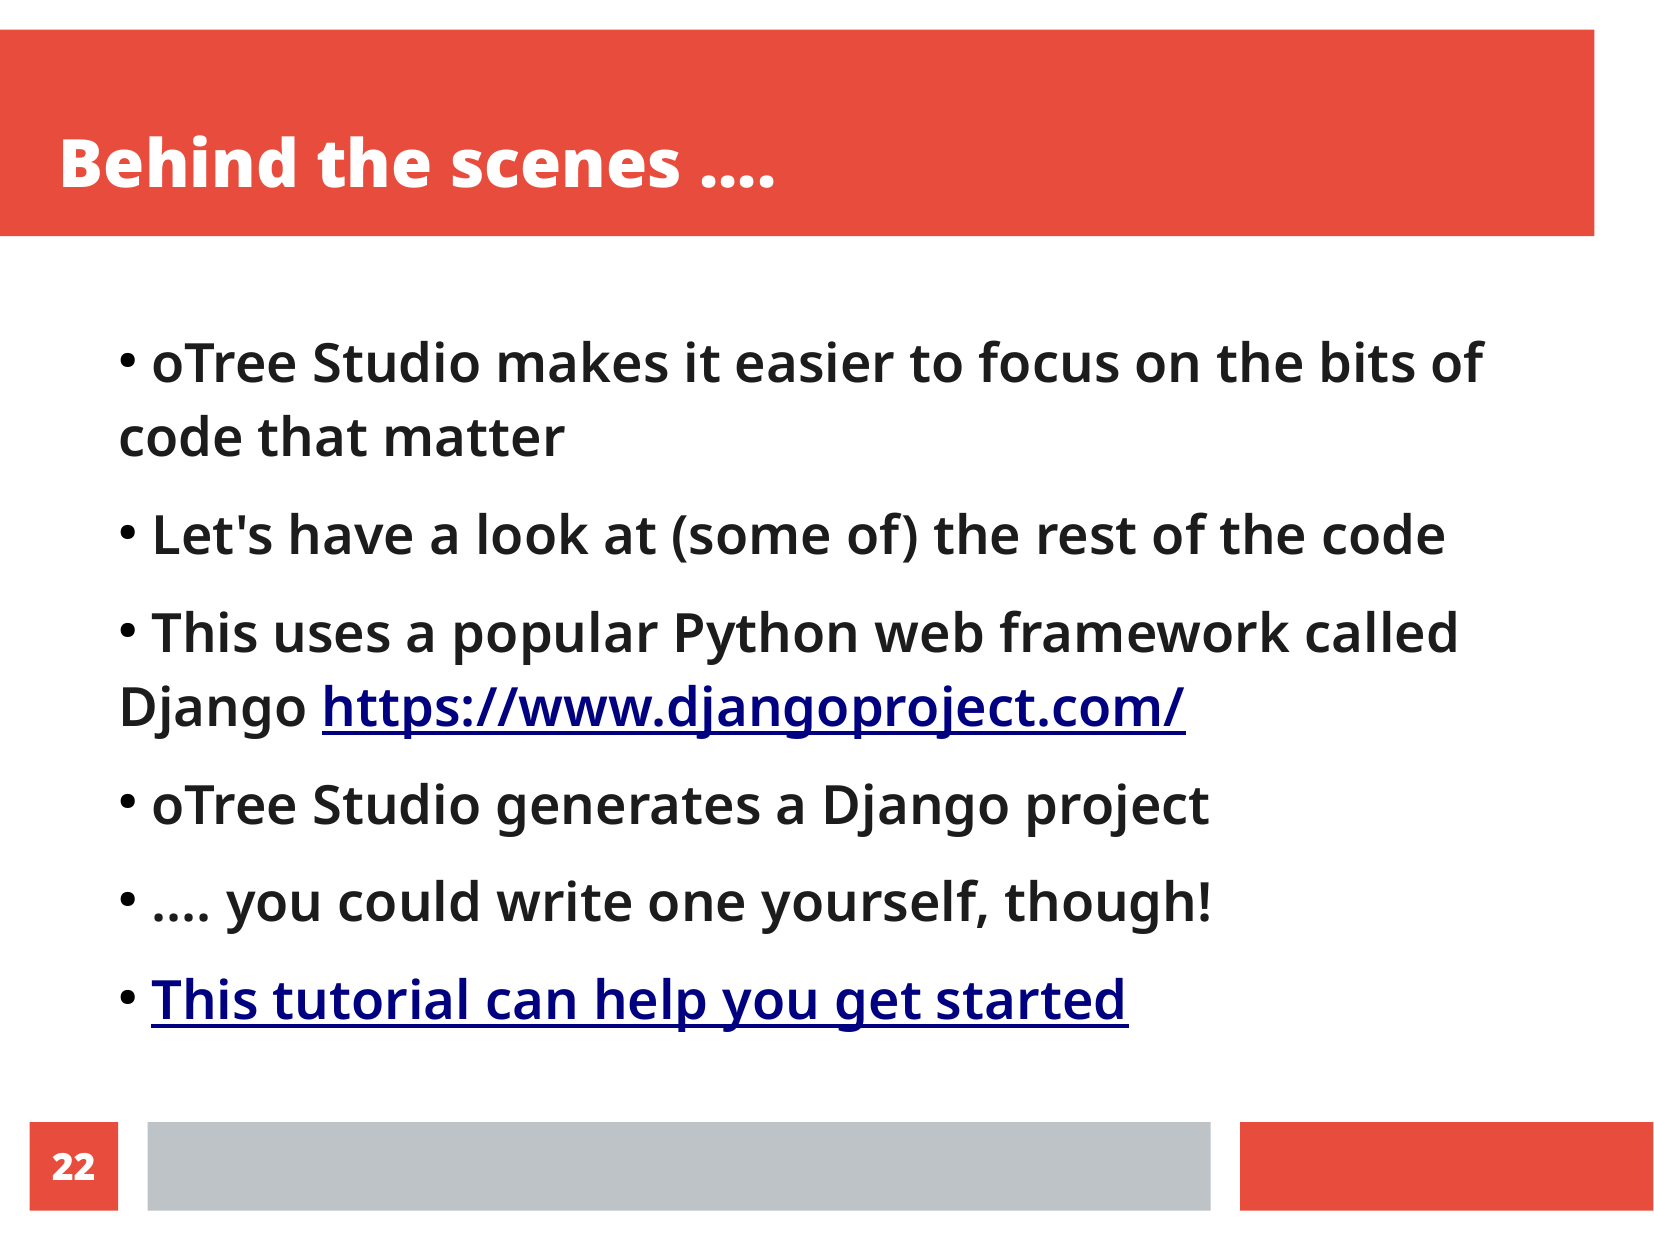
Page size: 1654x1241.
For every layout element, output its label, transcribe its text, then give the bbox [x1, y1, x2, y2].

title Behind the scenes .... [59, 59, 1595, 207]
list oTree Studio makes it easier to focus on the bits of code that matter Let's have a look at (some of) the rest of the code This uses a popular Python web framework called Django https://www.djangoproject.com/ oTree Studio generates a Django project .... you could write one yourself, though! This tutorial can help you get started [59, 324, 1565, 1093]
